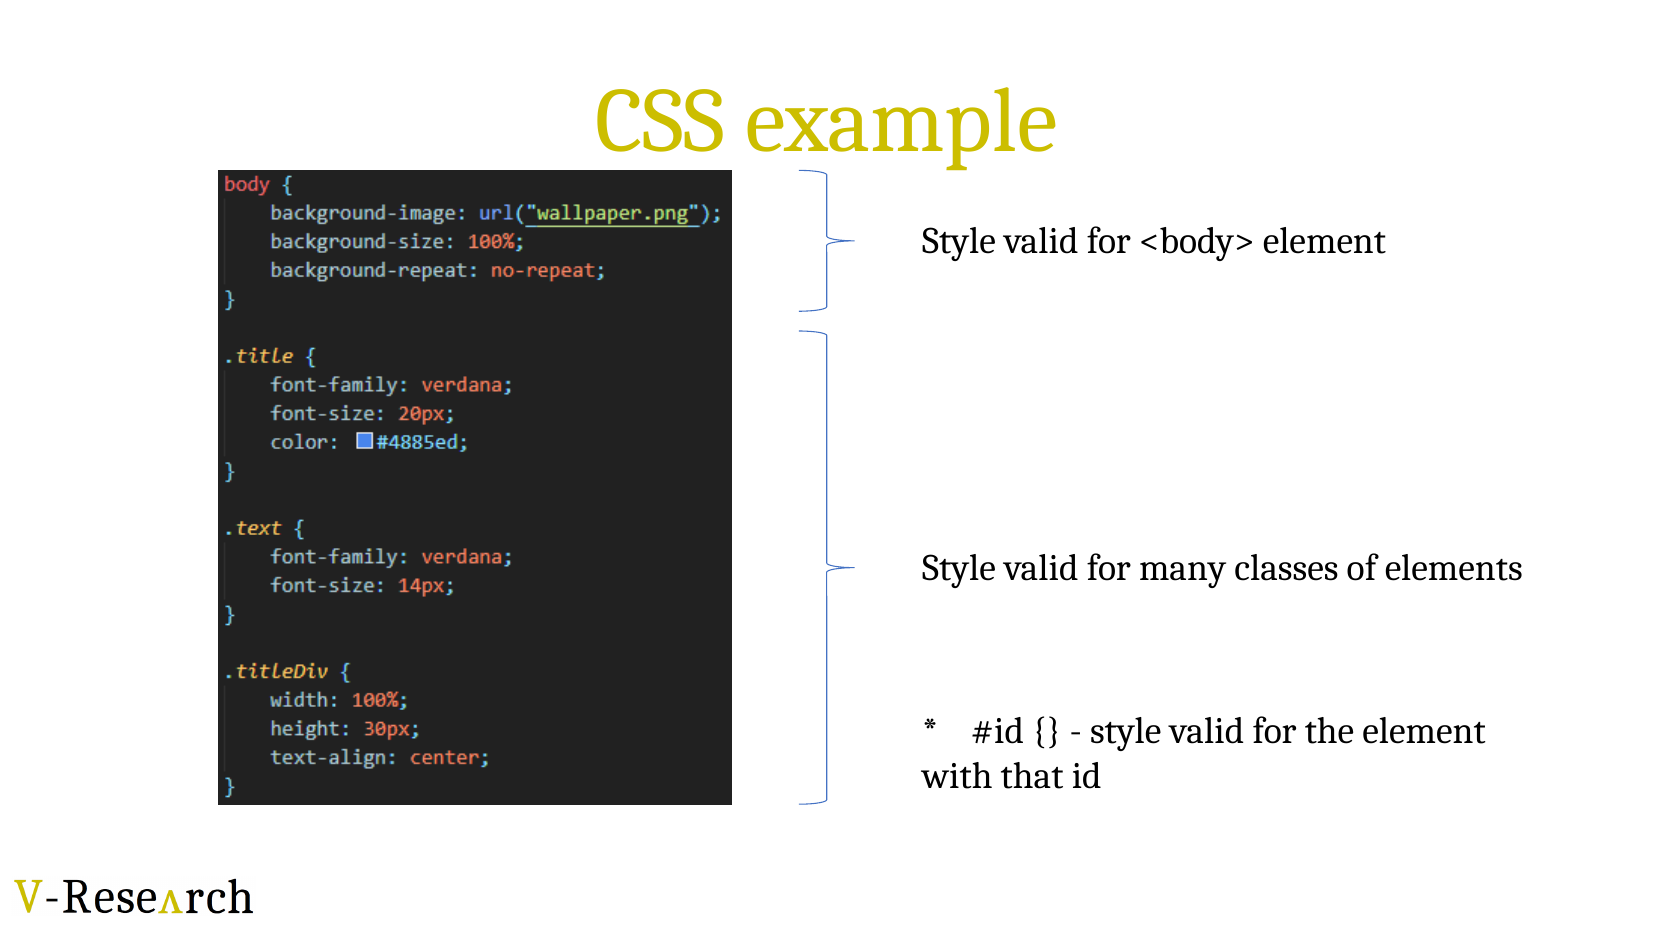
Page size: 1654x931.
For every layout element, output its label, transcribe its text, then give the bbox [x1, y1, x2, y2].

picture [218, 170, 732, 805]
title CSS example [82, 37, 1571, 193]
text_box * #id {} - style valid for the element with that id [922, 706, 1534, 805]
list Style valid for <body> element [922, 216, 1436, 266]
text_box Style valid for many classes of elements [922, 543, 1534, 593]
picture [11, 876, 256, 916]
